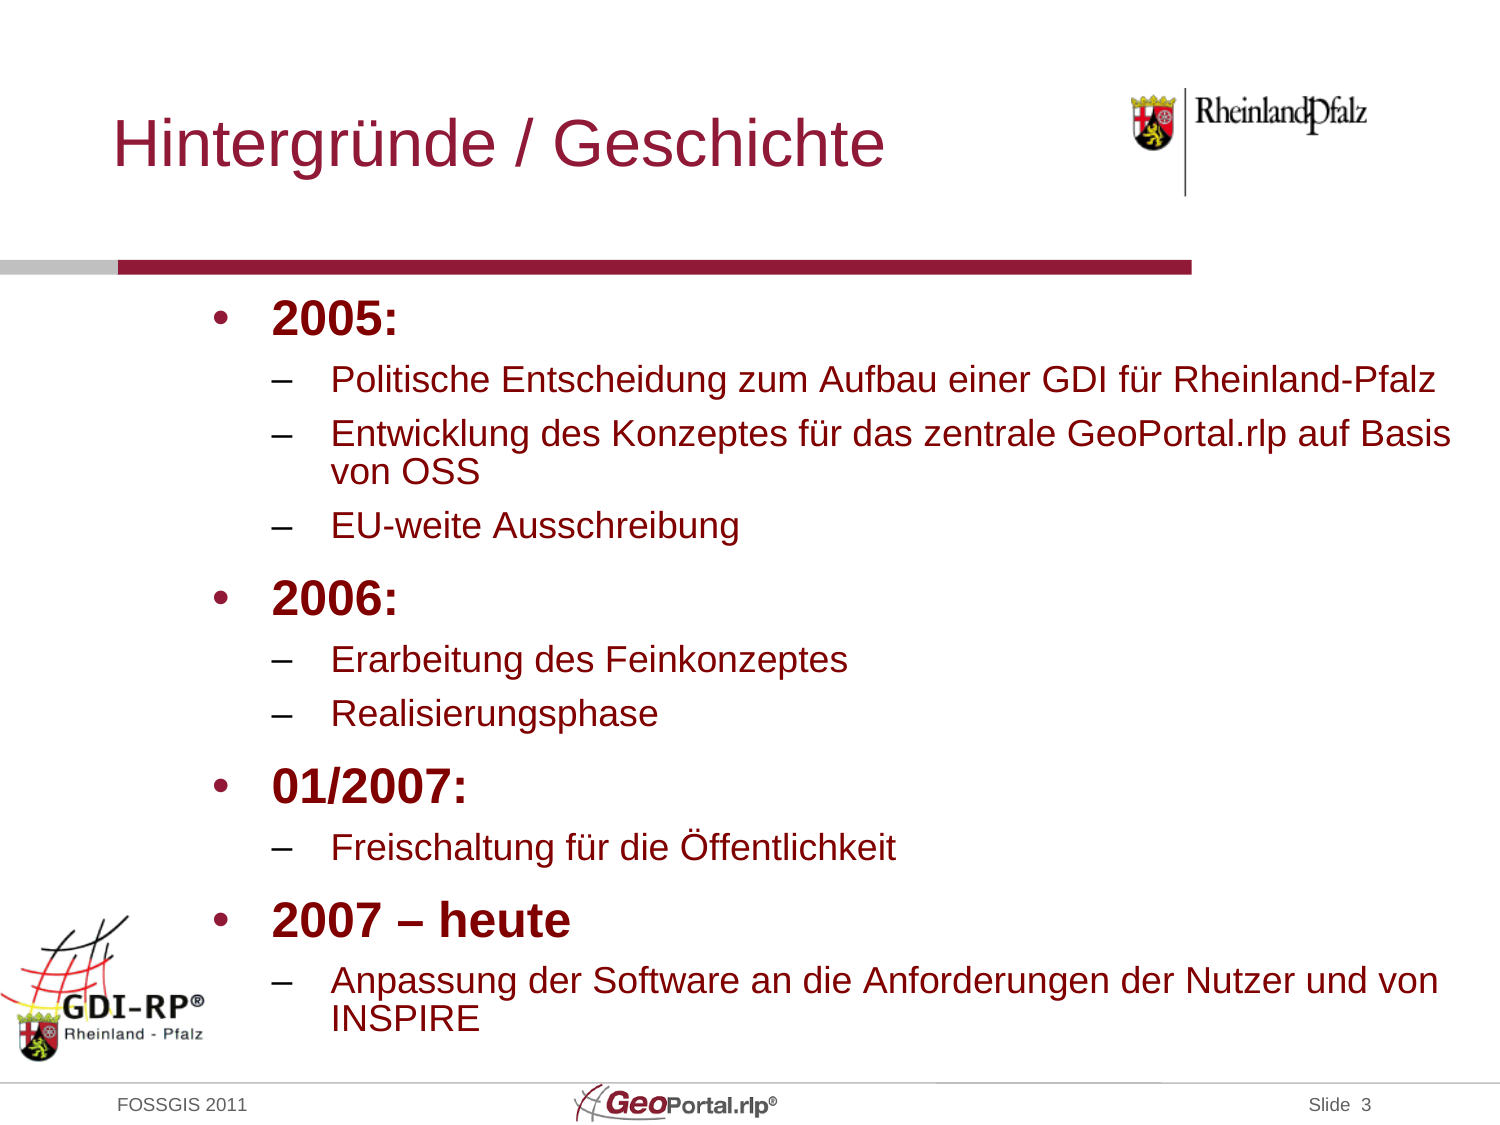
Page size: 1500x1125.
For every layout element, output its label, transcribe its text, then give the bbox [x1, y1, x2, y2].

picture [0, 915, 207, 1063]
picture [1131, 88, 1447, 198]
list 2005: Politische Entscheidung zum Aufbau einer GDI für Rheinland-Pfalz Entwicklung des Konzeptes für das zentrale GeoPortal.rlp auf Basis von OSS EU-weite Ausschreibung 2006: Erarbeitung des Feinkonzeptes Realisierungsphase 01/2007: Freischaltung für die Öffentlichkeit 2007 – heute Anpassung der Software an die Anforderungen der Nutzer und von INSPIRE [212, 295, 1477, 1125]
title Hintergründe / Geschichte [112, 63, 1071, 224]
